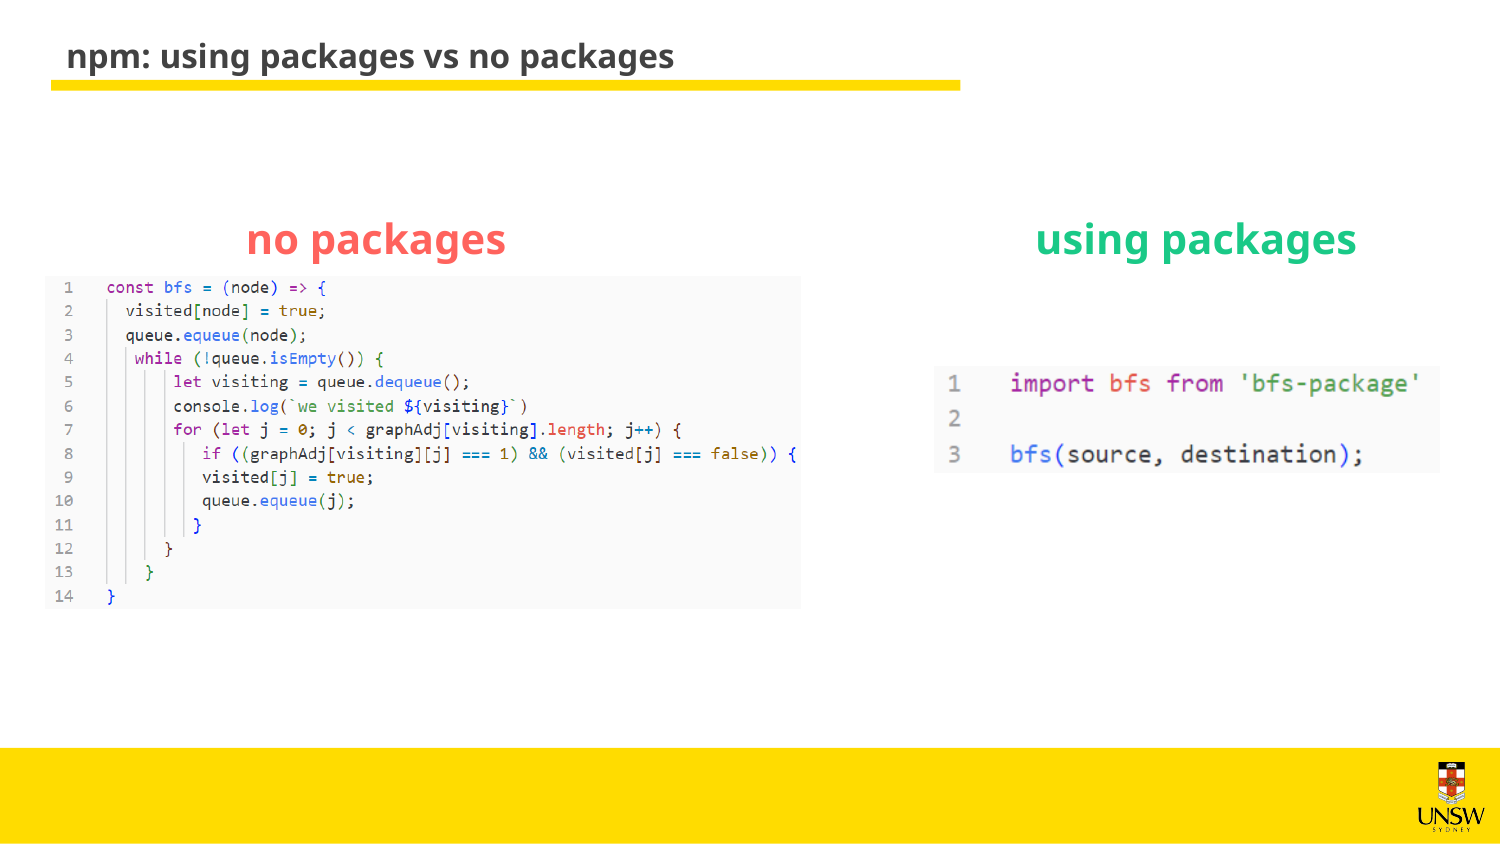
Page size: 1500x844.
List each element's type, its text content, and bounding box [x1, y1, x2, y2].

picture [45, 276, 801, 609]
text_box using packages [943, 198, 1449, 279]
picture [934, 366, 1440, 473]
text_box npm: using packages vs no packages [51, 20, 1449, 91]
picture [1418, 762, 1485, 832]
text_box no packages [123, 198, 629, 279]
text_box [51, 79, 961, 91]
